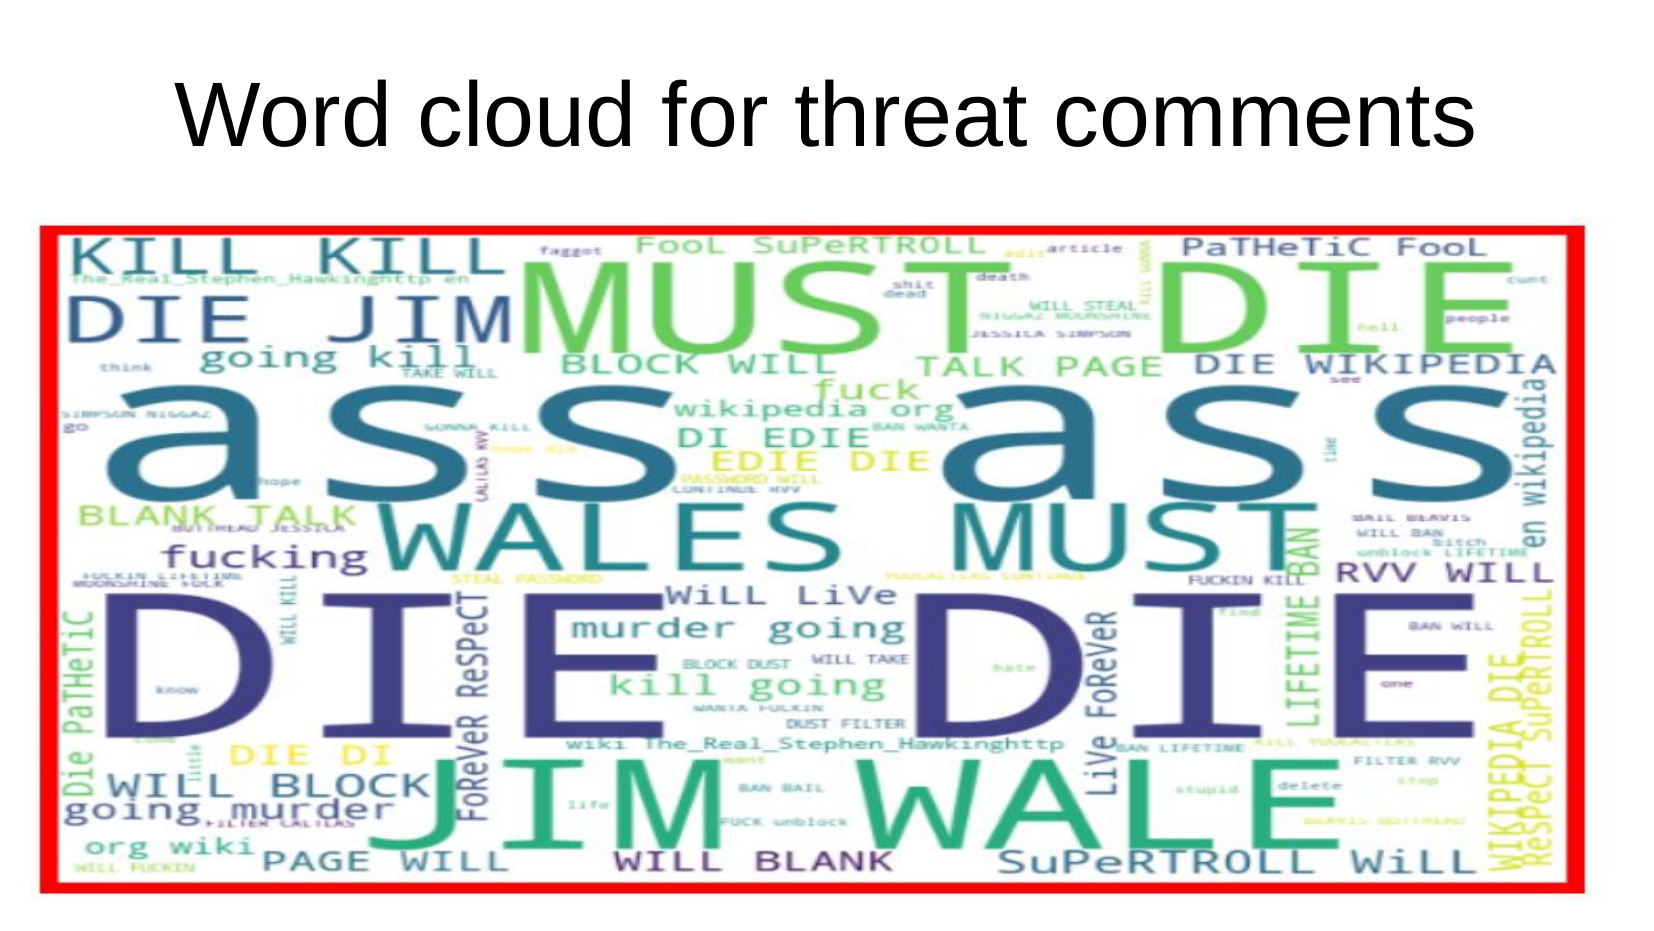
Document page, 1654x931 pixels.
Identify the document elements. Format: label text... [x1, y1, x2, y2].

title Word cloud for threat comments [82, 37, 1571, 193]
picture [30, 217, 1621, 916]
